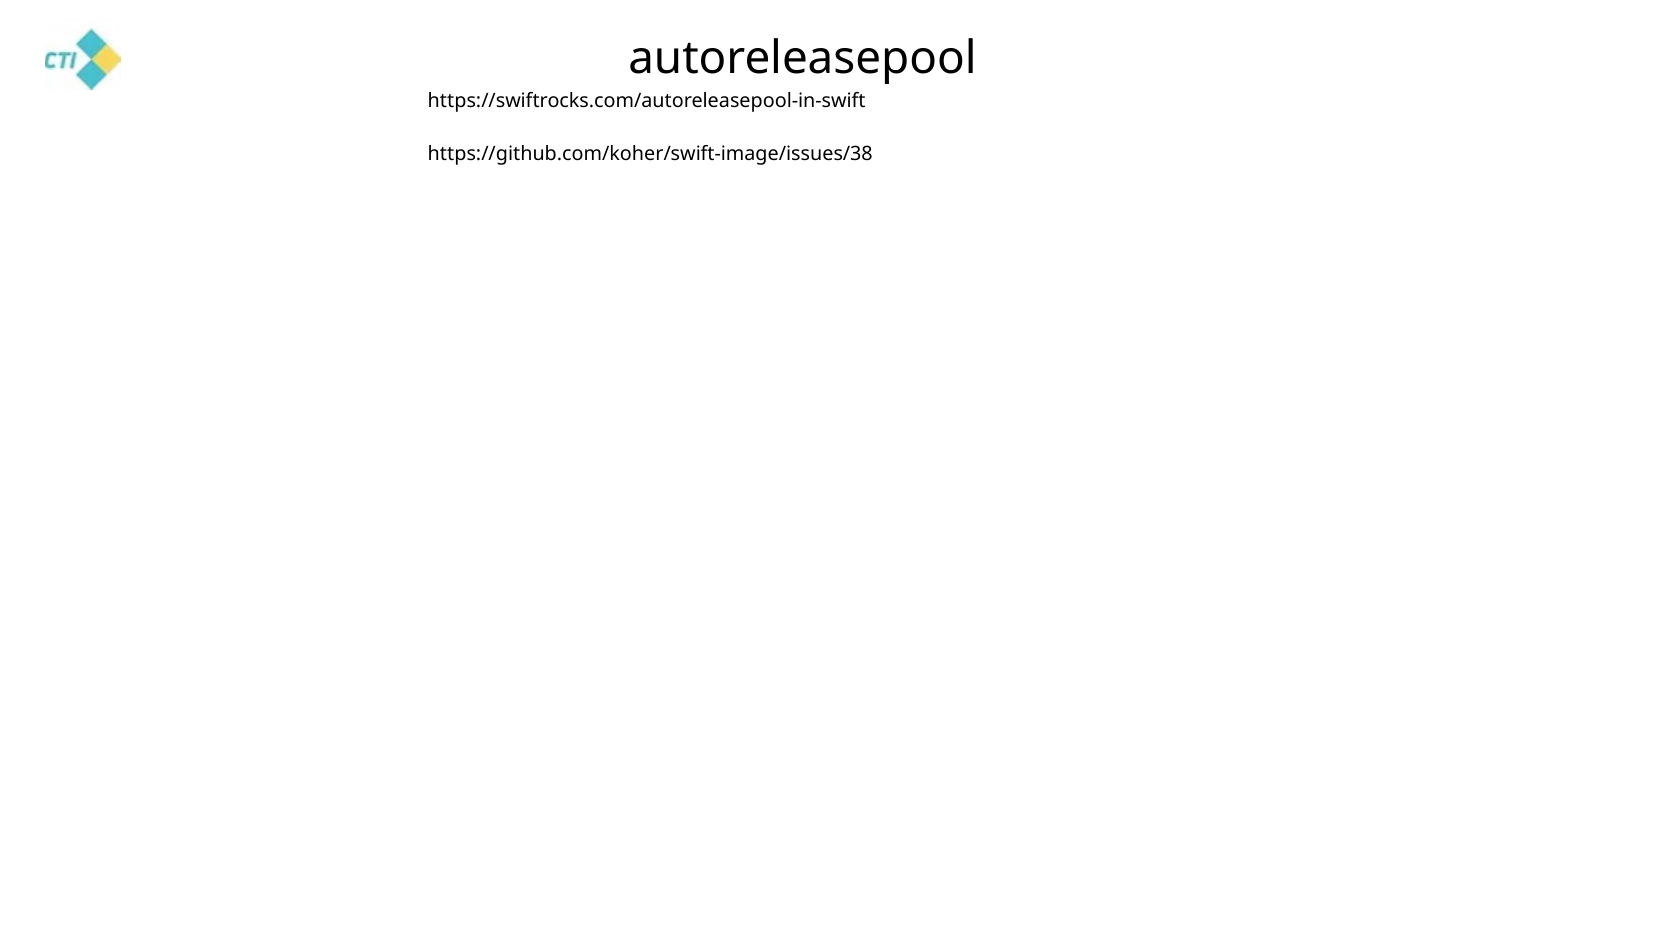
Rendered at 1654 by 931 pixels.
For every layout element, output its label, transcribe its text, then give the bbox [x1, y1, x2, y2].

picture [45, 18, 121, 91]
text_box autoreleasepool [225, 17, 1381, 136]
text_box https://swiftrocks.com/autoreleasepool-in-swift https://github.com/koher/swift-image/issues/38 [412, 78, 1381, 163]
